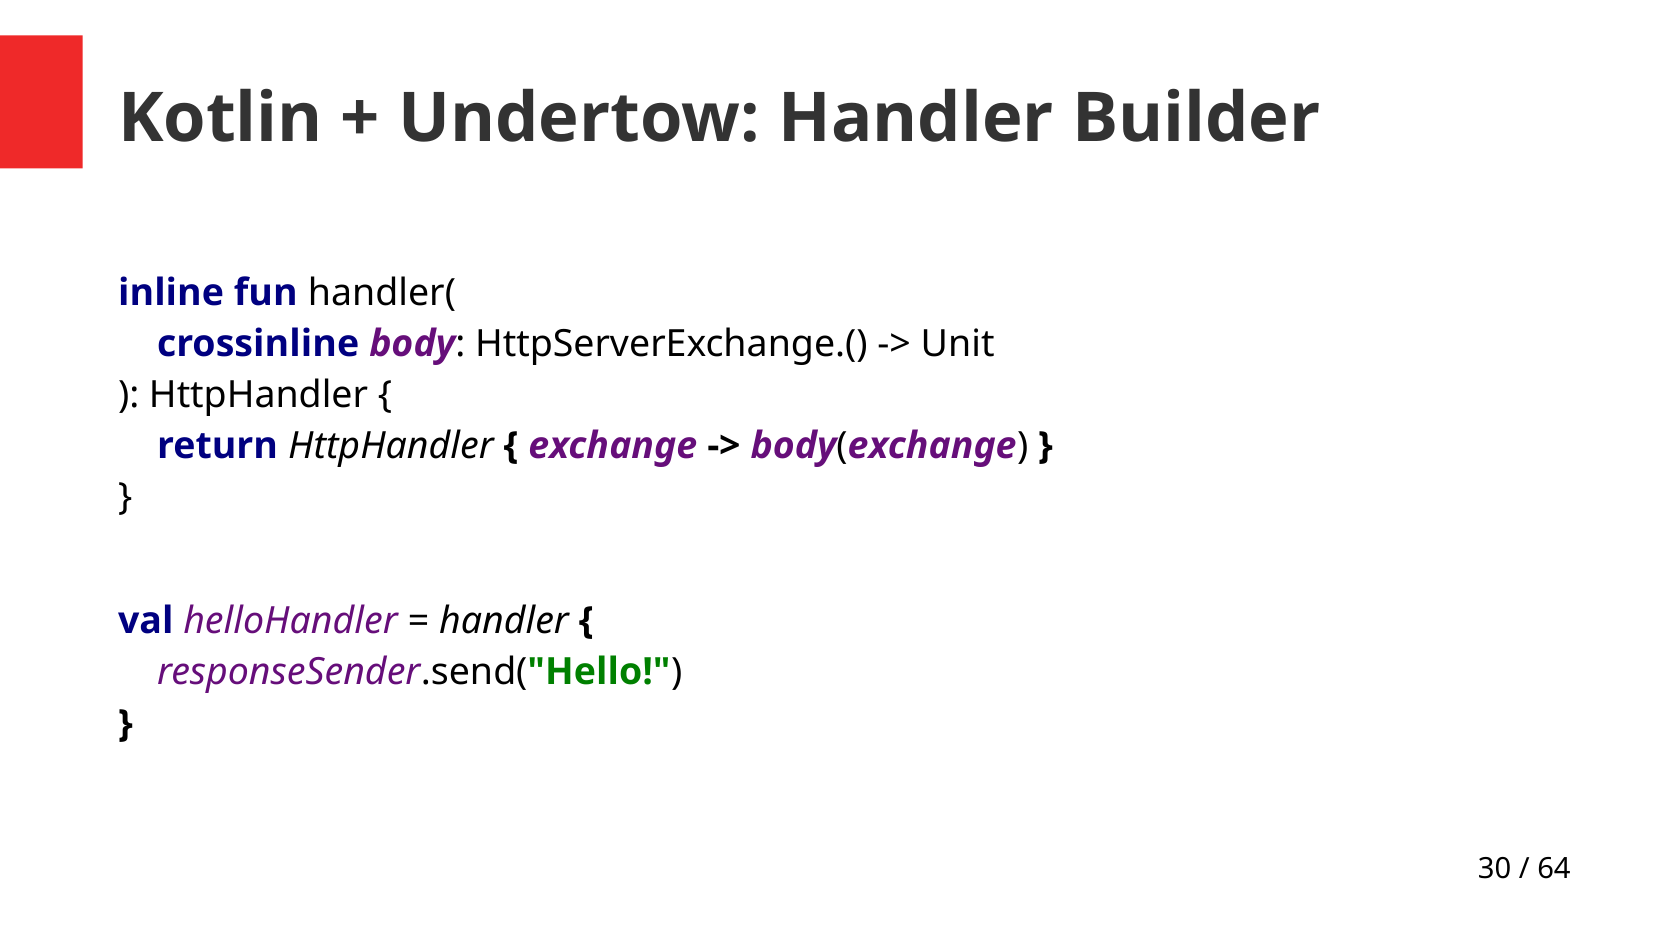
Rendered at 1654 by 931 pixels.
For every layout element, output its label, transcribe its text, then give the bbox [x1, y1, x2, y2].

title Kotlin + Undertow: Handler Builder [118, 37, 1571, 193]
list inline fun handler( crossinline body: HttpServerExchange.() -> Unit ): HttpHandler { return HttpHandler { exchange -> body(exchange) } } val helloHandler = handler { responseSender.send("Hello!") } [118, 265, 1536, 806]
